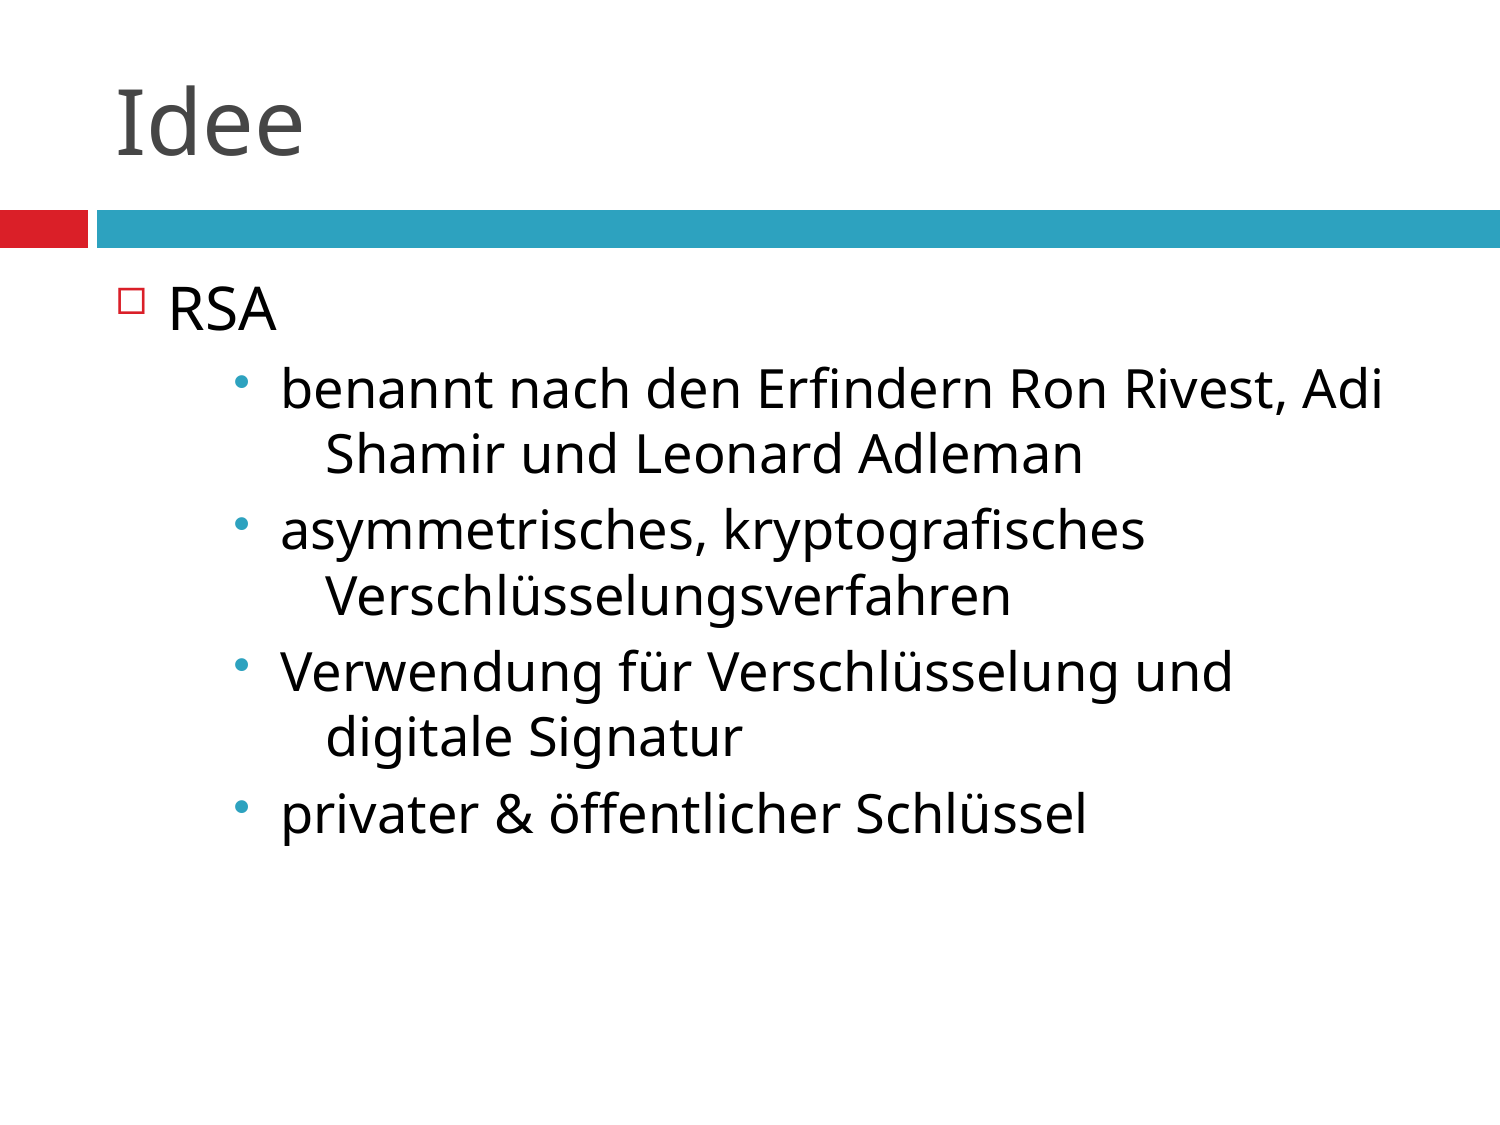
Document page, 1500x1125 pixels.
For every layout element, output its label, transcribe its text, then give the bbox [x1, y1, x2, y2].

title Idee [100, 37, 1438, 201]
list RSA benannt nach den Erfindern Ron Rivest, Adi Shamir und Leonard Adleman asymmetrisches, kryptografisches Verschlüsselungsverfahren Verwendung für Verschlüsselung und digitale Signatur privater & öffentlicher Schlüssel [100, 262, 1438, 1000]
